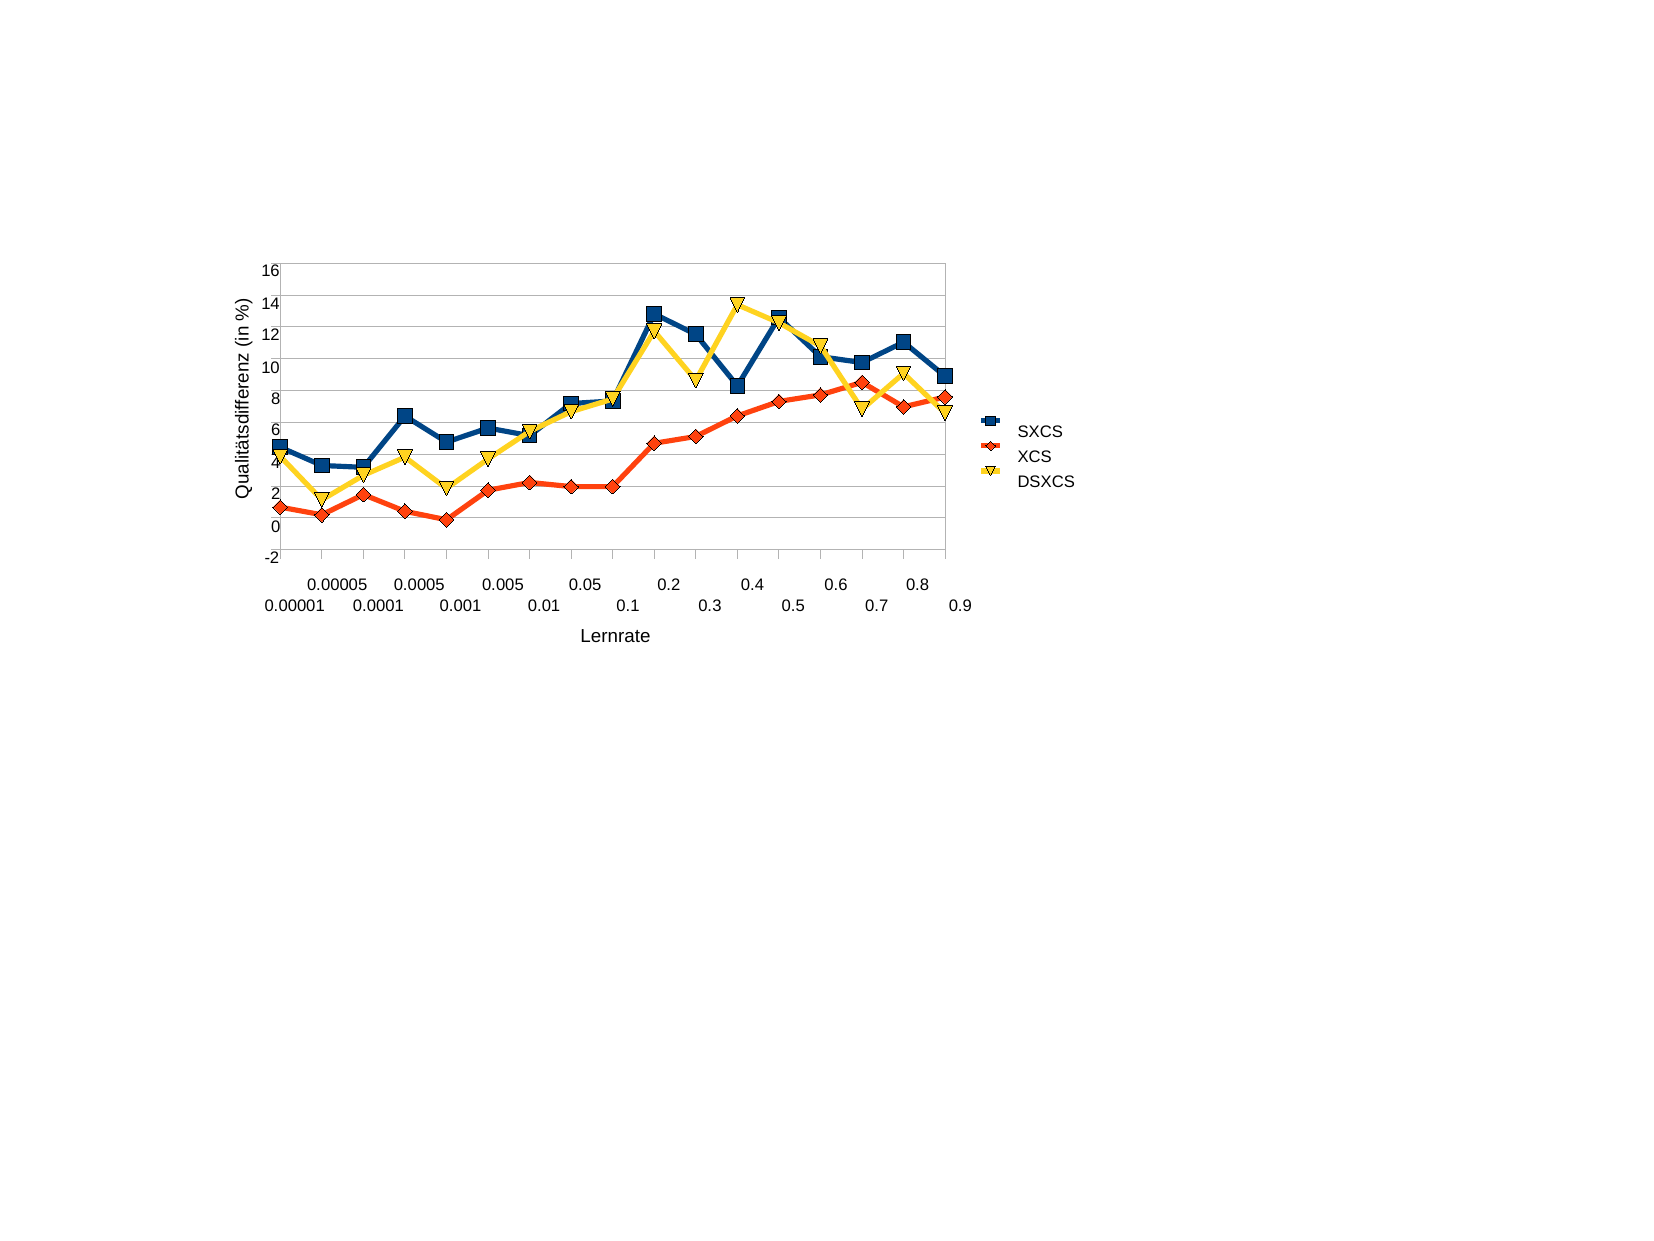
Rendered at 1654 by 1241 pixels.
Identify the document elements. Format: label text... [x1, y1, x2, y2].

text_box 0.05 [554, 567, 617, 601]
text_box 0.5 [766, 589, 820, 623]
text_box 0.00001 [249, 589, 338, 623]
text_box 0.00005 [292, 567, 379, 601]
text_box 0.1 [601, 589, 655, 618]
text_box 0 [256, 511, 296, 544]
text_box Qualitätsdifferenz (in %) [224, 283, 260, 514]
text_box XCS [1002, 439, 1067, 464]
text_box 12 [260, 321, 295, 352]
text_box 0.005 [467, 567, 539, 601]
text_box 2 [260, 480, 296, 511]
text_box 0.9 [933, 589, 987, 623]
text_box 0.2 [642, 567, 696, 601]
text_box 0.0001 [338, 589, 419, 623]
text_box 8 [260, 381, 296, 416]
text_box 0.6 [809, 567, 863, 601]
text_box 0.8 [891, 567, 945, 601]
text_box 16 [246, 254, 295, 288]
text_box 0.3 [683, 589, 737, 623]
text_box 0.01 [513, 589, 576, 623]
text_box -2 [249, 540, 295, 575]
text_box 4 [285, 454, 296, 468]
text_box Lernrate [565, 618, 666, 654]
text_box 0.0005 [379, 567, 460, 601]
text_box 0.4 [726, 567, 779, 601]
text_box 6 [260, 416, 296, 447]
text_box 0.7 [850, 589, 904, 623]
text_box 14 [260, 288, 295, 321]
text_box SXCS [1002, 414, 1078, 449]
text_box 10 [260, 352, 295, 385]
text_box 4 [260, 447, 296, 480]
text_box DSXCS [1002, 464, 1090, 499]
text_box 0.001 [424, 589, 497, 623]
text_box [188, 244, 1086, 656]
